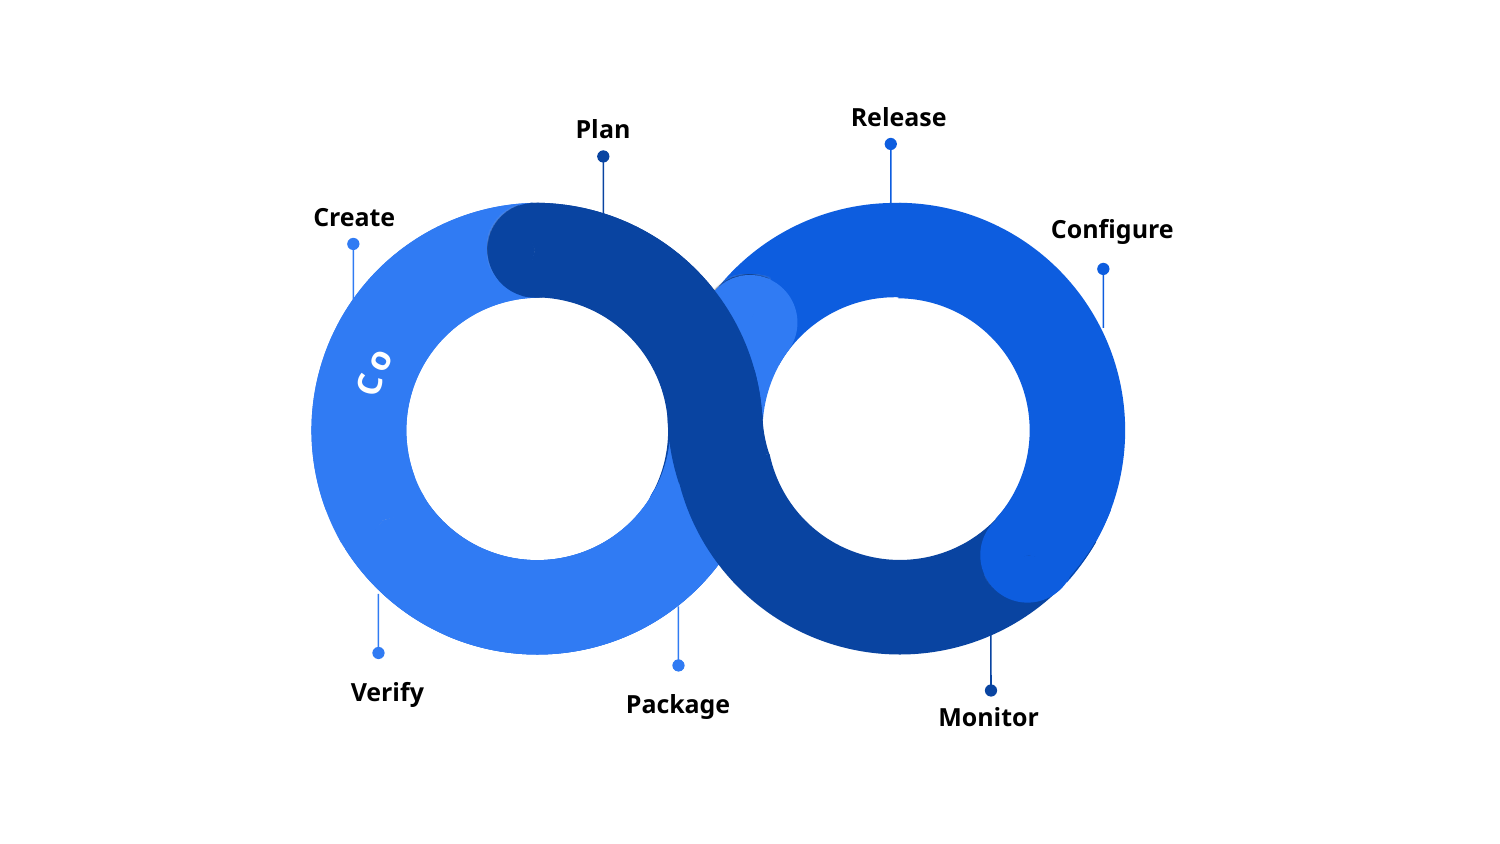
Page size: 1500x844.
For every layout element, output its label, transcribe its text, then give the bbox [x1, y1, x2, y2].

text_box Monitor [923, 690, 1060, 742]
text_box Verify [335, 665, 458, 717]
text_box Create [298, 190, 420, 242]
text_box Package [610, 677, 758, 730]
text_box C [324, 356, 413, 429]
text_box Configure [1035, 202, 1196, 255]
text_box Release [835, 90, 972, 142]
text_box o [334, 321, 404, 391]
text_box C [339, 341, 347, 356]
text_box [311, 202, 1126, 655]
text_box Plan [560, 102, 649, 155]
